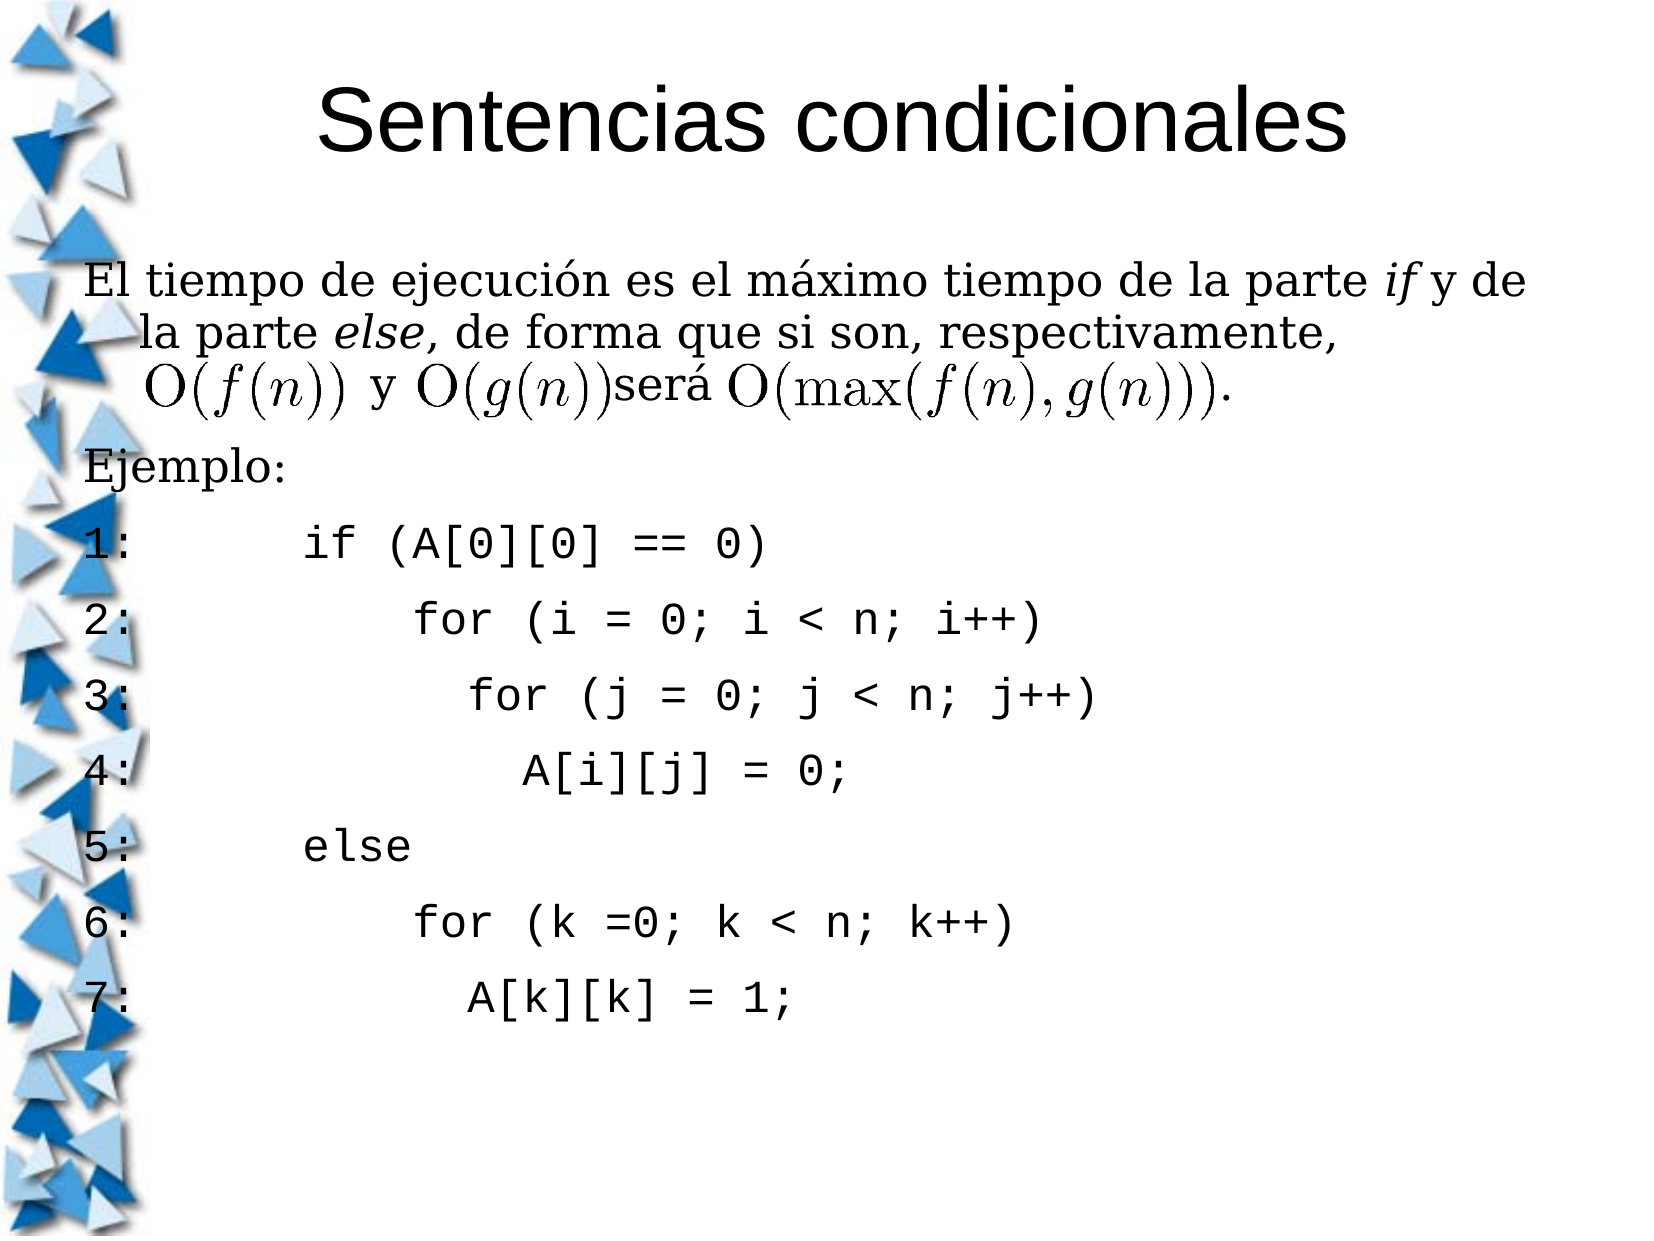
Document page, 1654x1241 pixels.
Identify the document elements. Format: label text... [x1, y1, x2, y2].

picture [721, 354, 1223, 425]
list El tiempo de ejecución es el máximo tiempo de la parte if y de la parte else, de forma que si son, respectivamente, y será . Ejemplo: 1: if (A[0][0] == 0) 2: for (i = 0; i < n; i++) 3: for (j = 0; j < n; j++) 4: A[i][j] = 0; 5: else 6: for (k =0; k < n; k++) 7: A[k][k] = 1; [82, 253, 1571, 1045]
picture [0, 0, 150, 1236]
title Sentencias condicionales [315, 56, 1571, 185]
picture [138, 354, 355, 425]
picture [410, 354, 621, 425]
